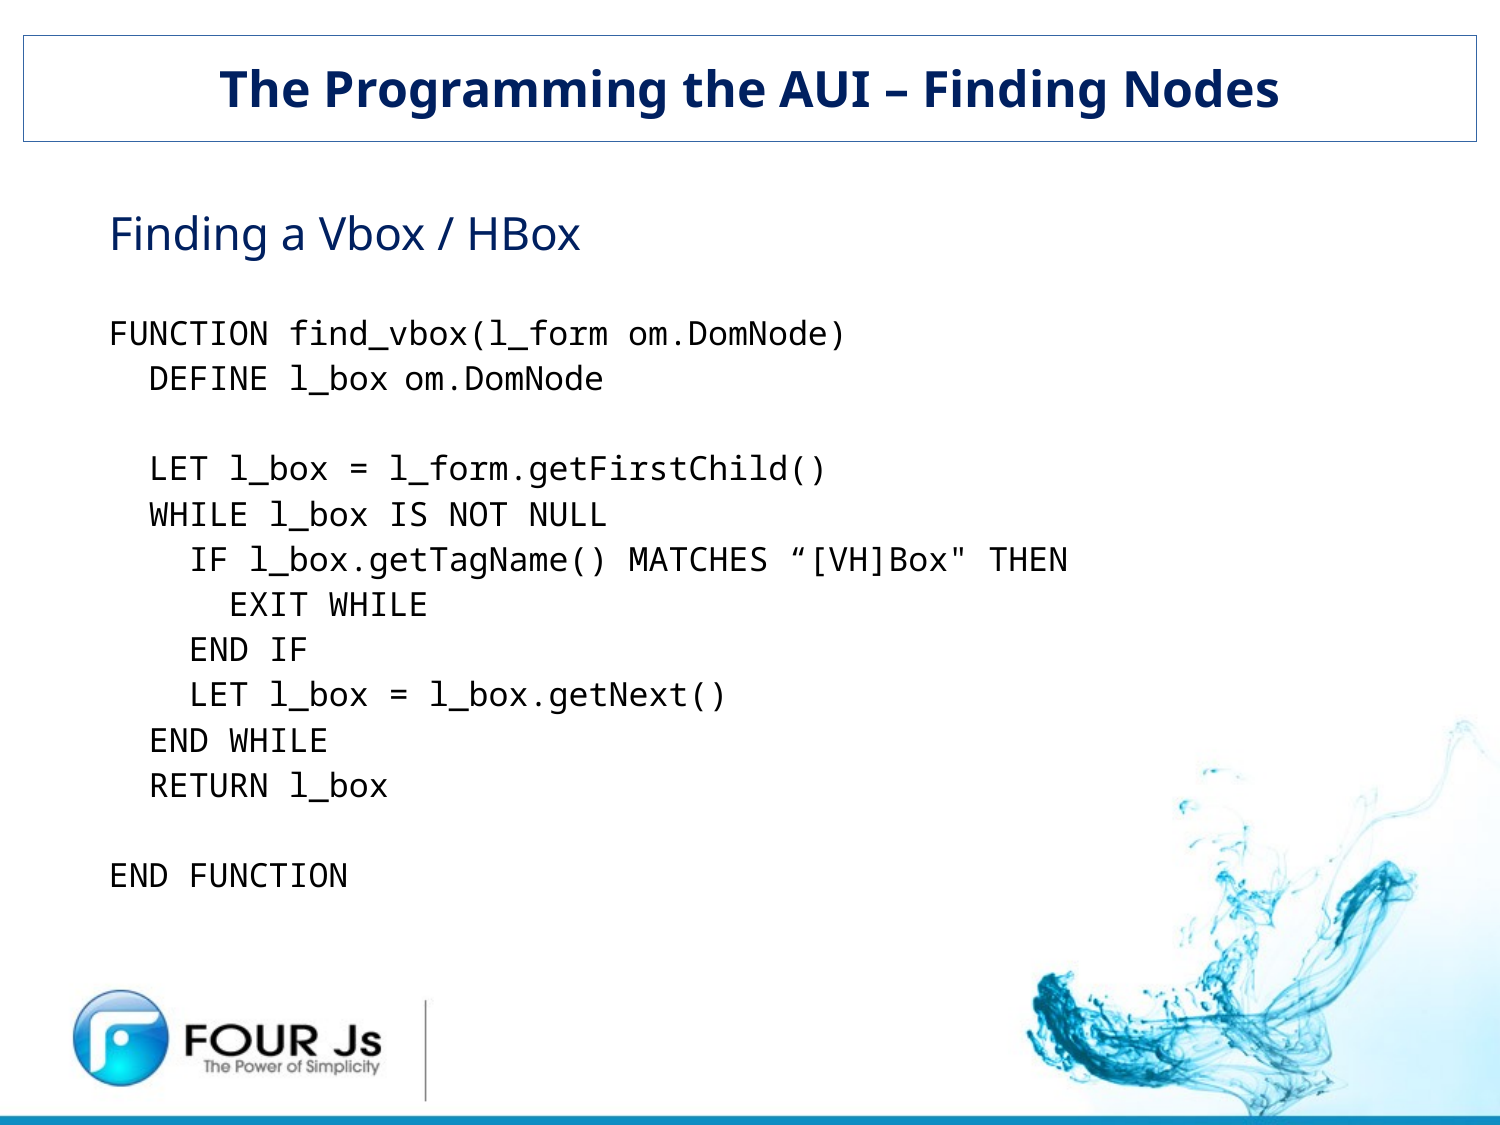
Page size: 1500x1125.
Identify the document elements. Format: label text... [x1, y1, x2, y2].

picture [0, 0, 1500, 1122]
title The Programming the AUI – Finding Nodes [23, 35, 1477, 142]
text_box Finding a Vbox / HBox FUNCTION find_vbox(l_form om.DomNode) DEFINE l_box om.DomNode LET l_box = l_form.getFirstChild() WHILE l_box IS NOT NULL IF l_box.getTagName() MATCHES “[VH]Box" THEN EXIT WHILE END IF LET l_box = l_box.getNext() END WHILE RETURN l_box END FUNCTION [94, 194, 1447, 865]
